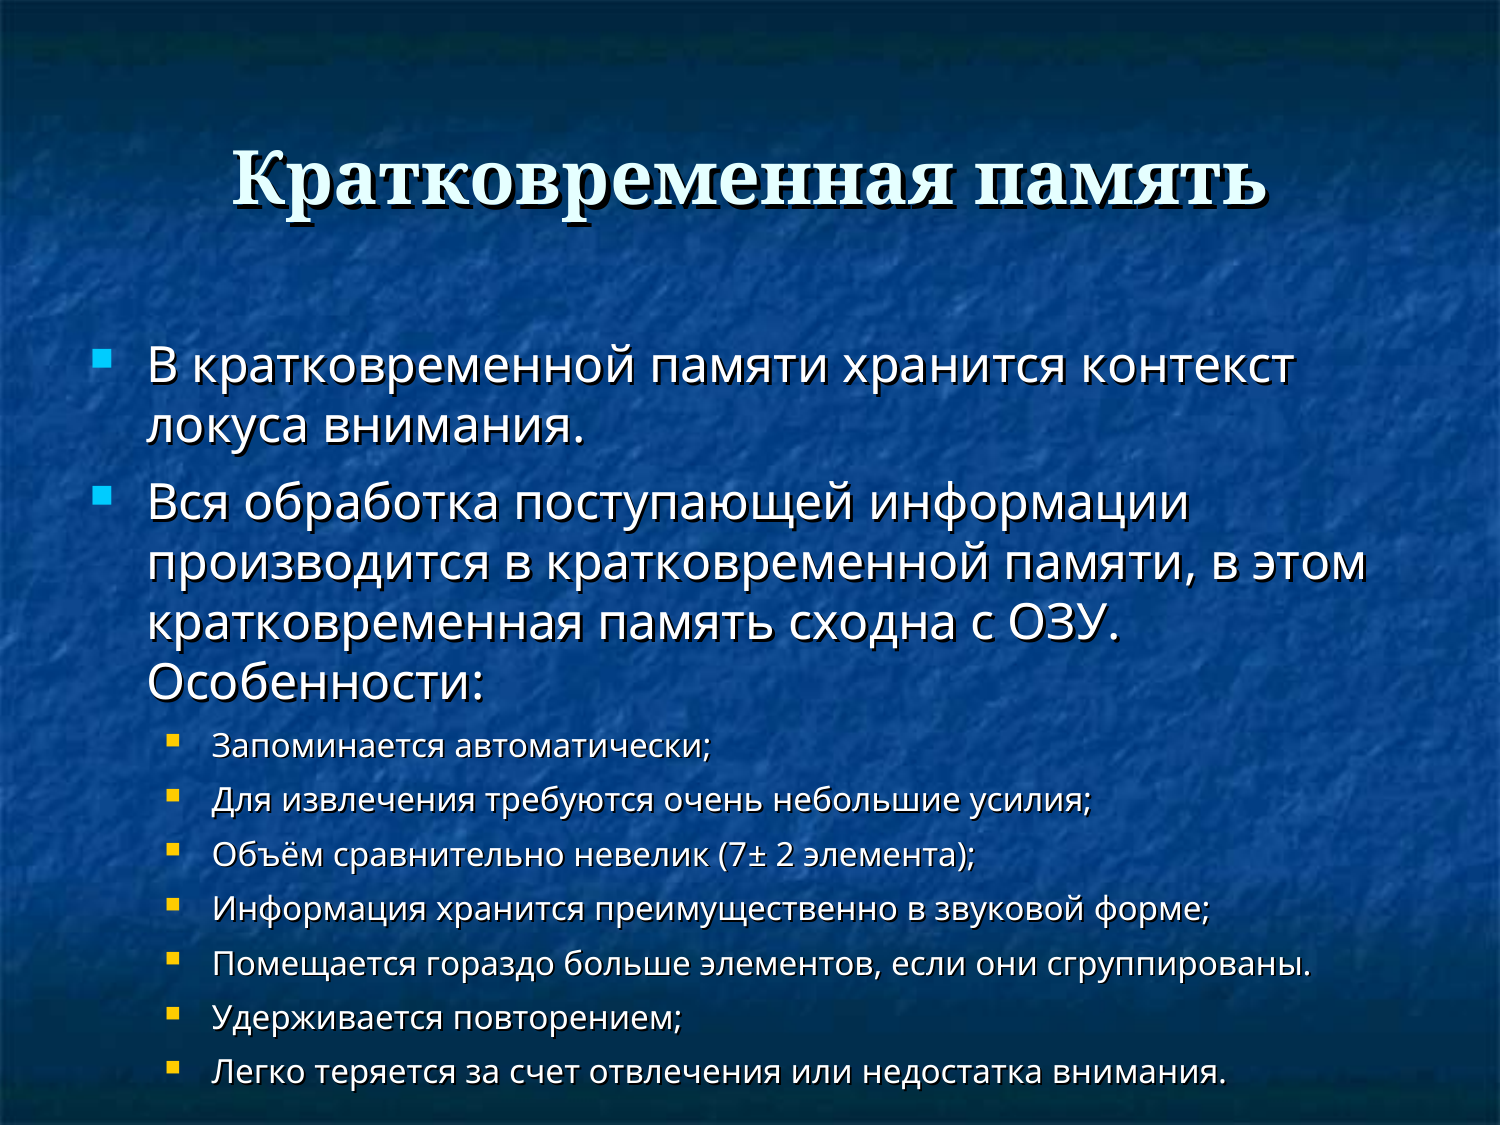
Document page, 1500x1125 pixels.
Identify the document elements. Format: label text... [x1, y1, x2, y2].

picture [356, 1069, 364, 1081]
picture [1120, 1074, 1124, 1085]
picture [1078, 1077, 1085, 1084]
picture [820, 1070, 825, 1082]
list В кратковременной памяти хранится контекст локуса внимания. Вся обработка поступающей информации производится в кратковременной памяти, в этом кратковременная память сходна с ОЗУ. Особенности: Запоминается автоматически; Для извлечения требуются очень небольшие усилия; Объём сравнительно невелик (7± 2 элемента); Информация хранится преимущественно в звуковой форме; Помещается гораздо больше элементов, если они сгруппированы. Удерживается повторением; Легко теряется за счет отвлечения или недостатка внимания. [75, 324, 1426, 1000]
picture [841, 1074, 847, 1083]
picture [595, 1069, 603, 1081]
picture [651, 1070, 656, 1082]
title Кратковременная память [75, 57, 1426, 293]
picture [1103, 1074, 1108, 1082]
picture [909, 1069, 914, 1081]
picture [0, 0, 1500, 1125]
picture [801, 1074, 806, 1082]
picture [927, 1069, 935, 1081]
